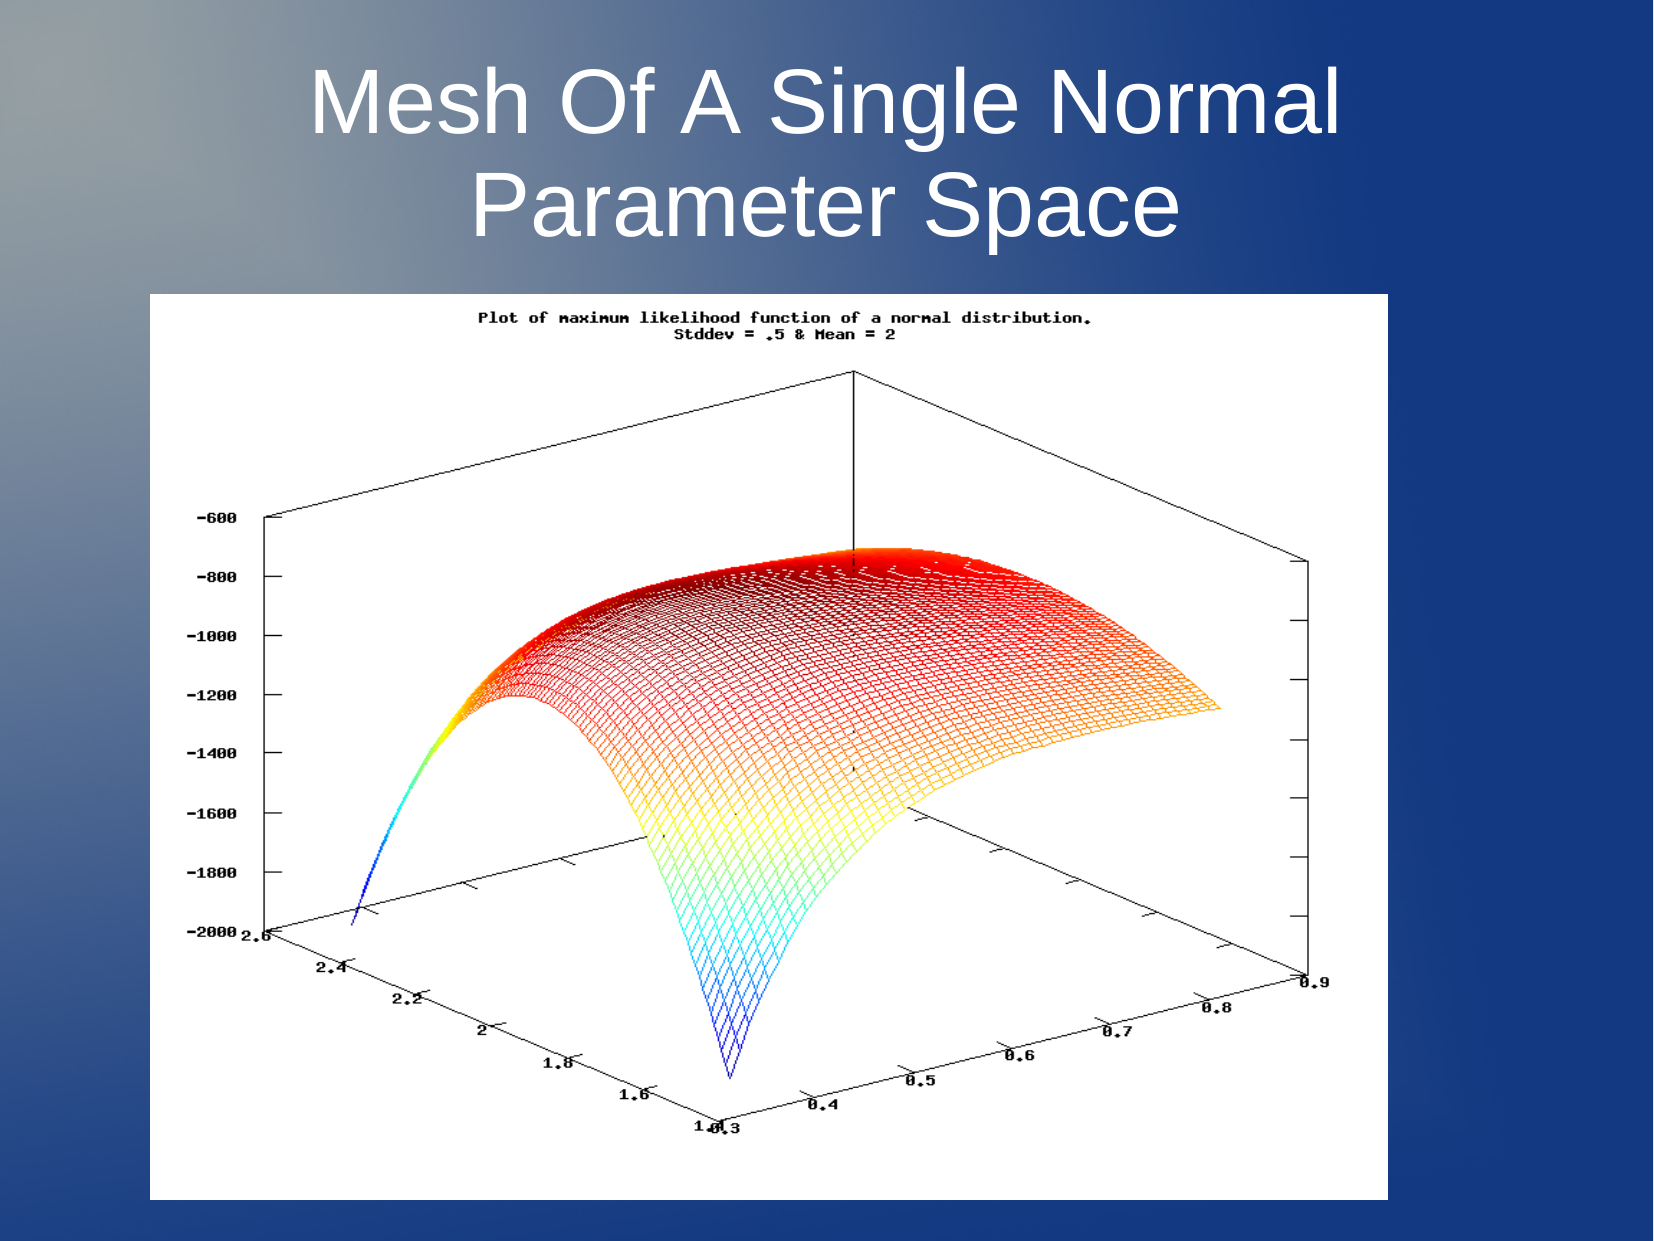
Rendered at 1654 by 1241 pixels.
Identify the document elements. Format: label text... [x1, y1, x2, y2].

title Mesh Of A Single Normal Parameter Space [82, 49, 1571, 257]
picture [0, 0, 1654, 1241]
